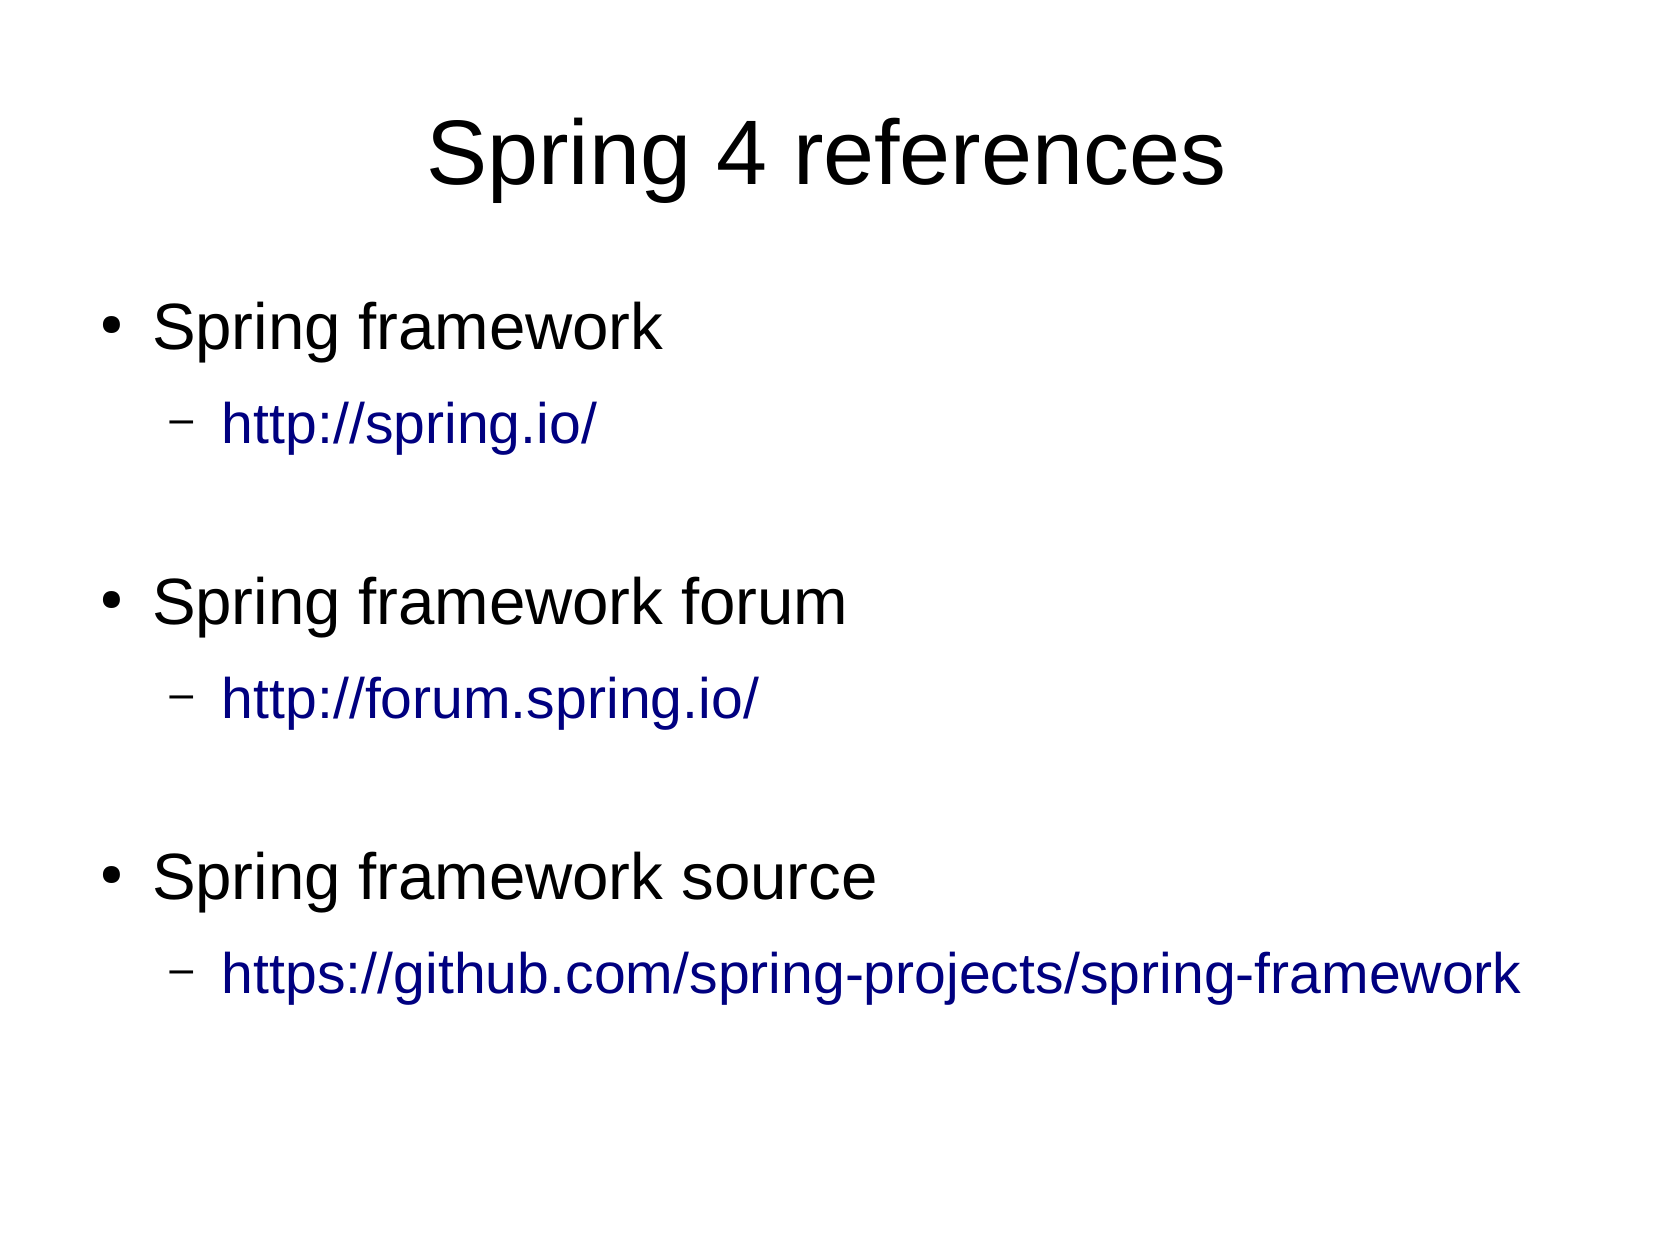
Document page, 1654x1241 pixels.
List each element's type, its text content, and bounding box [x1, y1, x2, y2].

title Spring 4 references [82, 49, 1571, 257]
list Spring framework http://spring.io/ Spring framework forum http://forum.spring.io/ Spring framework source https://github.com/spring-projects/spring-framework [82, 290, 1538, 1010]
